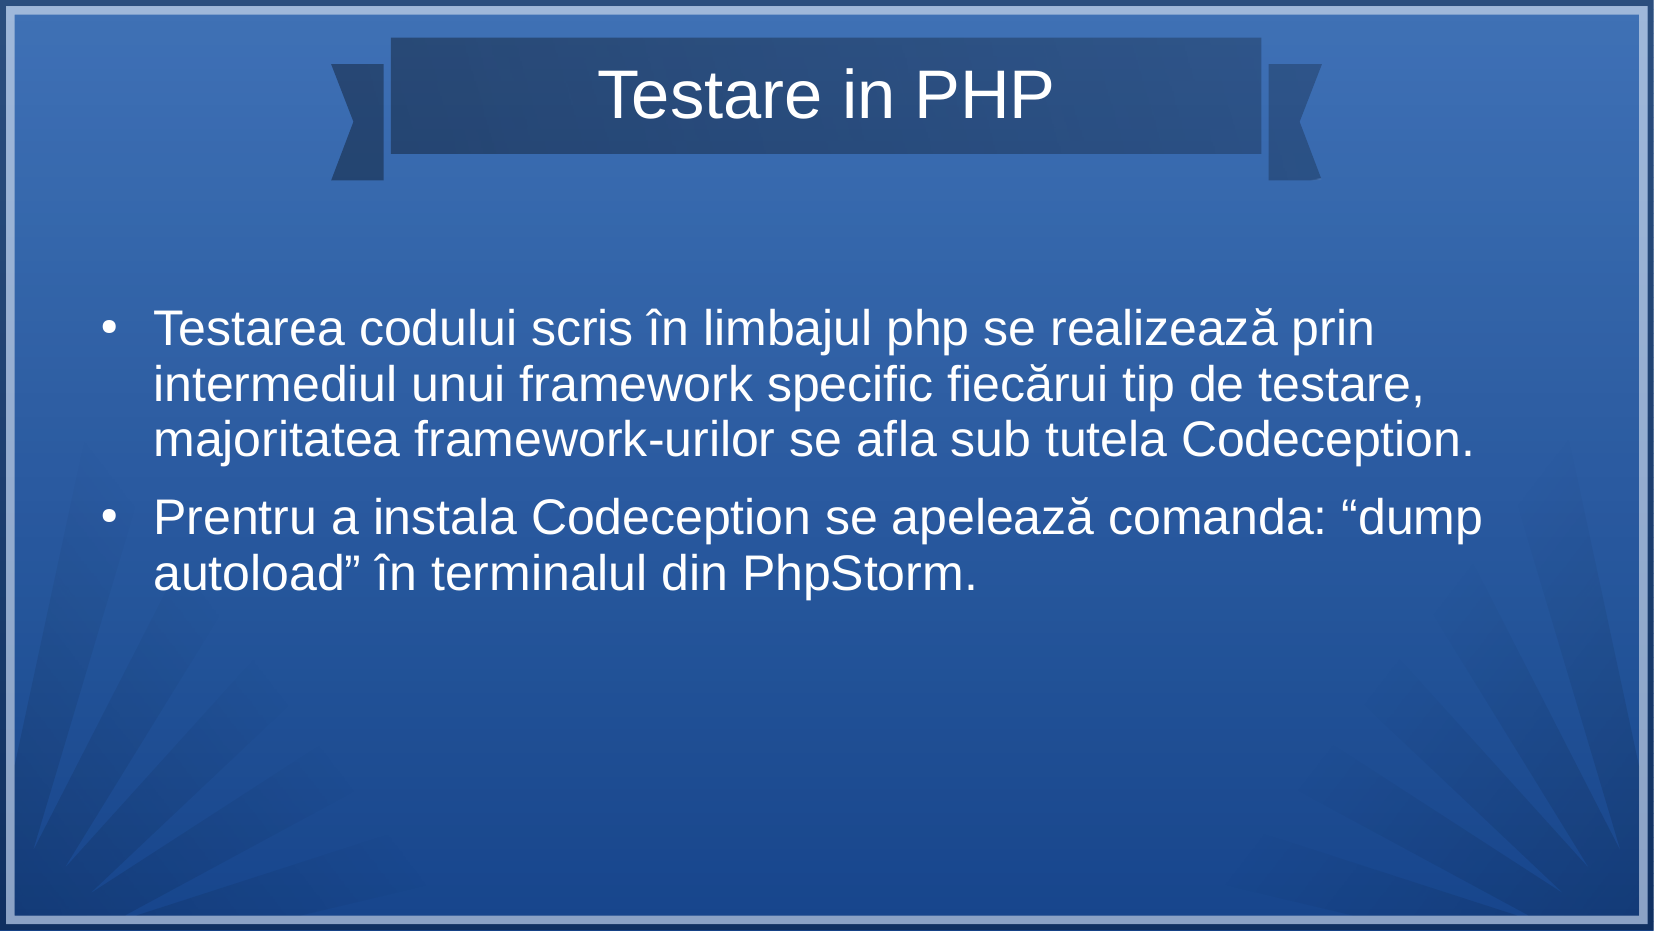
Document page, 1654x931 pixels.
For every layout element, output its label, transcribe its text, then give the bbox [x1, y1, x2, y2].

list Testarea codului scris în limbajul php se realizează prin intermediul unui framework specific fiecărui tip de testare, majoritatea framework-urilor se afla sub tutela Codeception. Prentru a instala Codeception se apelează comanda: “dump autoload” în terminalul din PhpStorm. [82, 300, 1571, 848]
title Testare in PHP [389, 35, 1264, 154]
